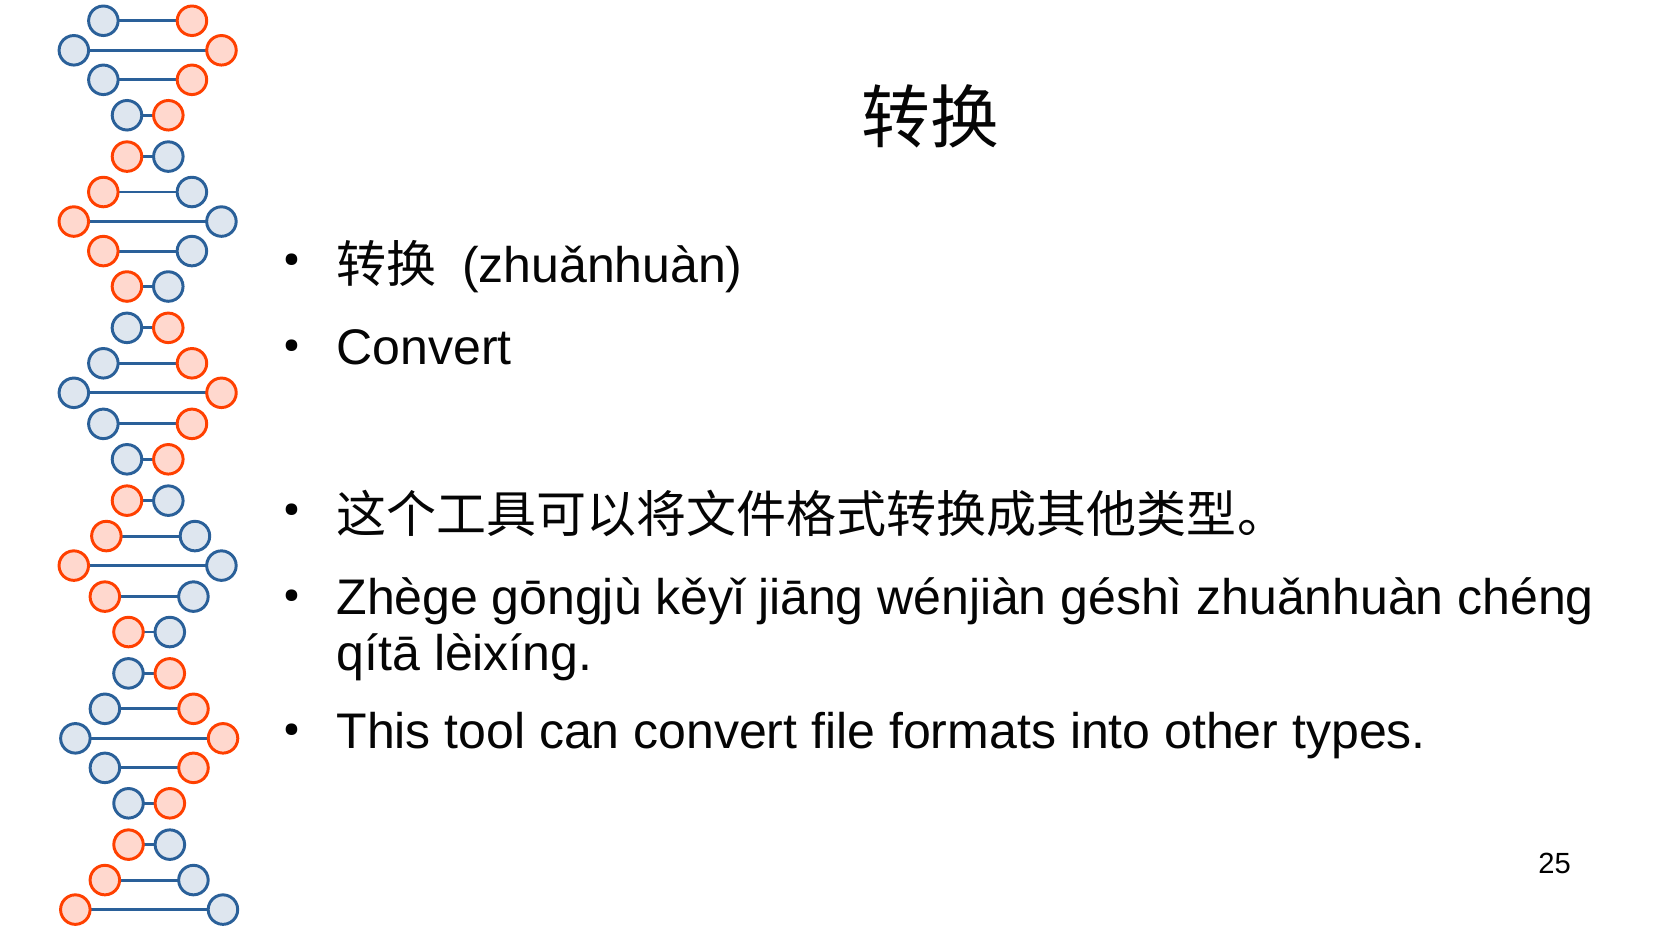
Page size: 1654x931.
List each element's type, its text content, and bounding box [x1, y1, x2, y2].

list 转换 (zhuǎnhuàn) Convert 这个工具可以将文件格式转换成其他类型。 Zhège gōngjù kěyǐ jiāng wénjiàn géshì zhuǎnhuàn chéng qítā lèixíng. This tool can convert file formats into other types. [265, 224, 1595, 764]
title 转换 [265, 35, 1595, 189]
